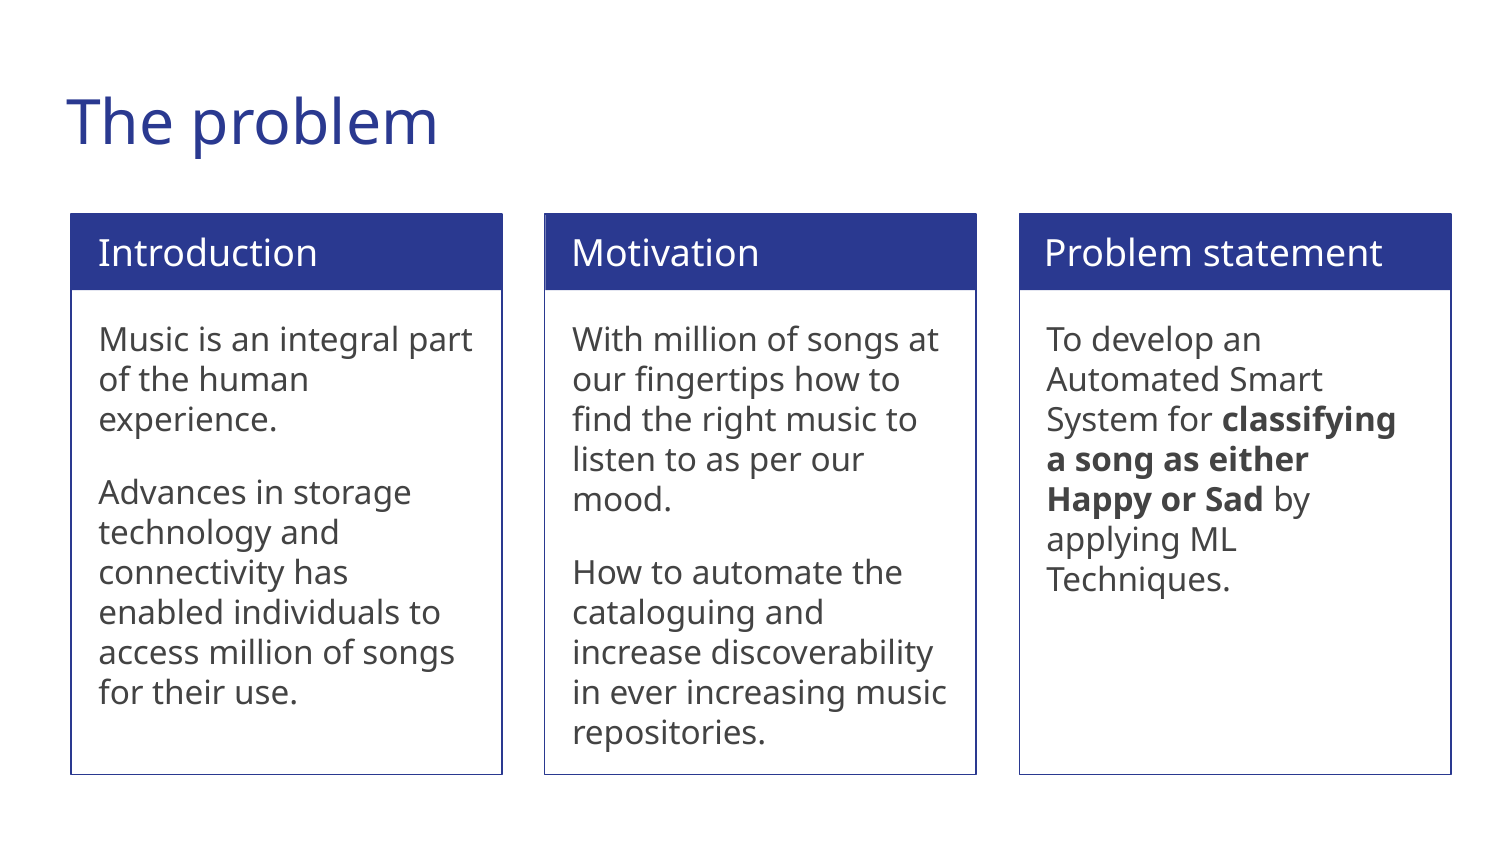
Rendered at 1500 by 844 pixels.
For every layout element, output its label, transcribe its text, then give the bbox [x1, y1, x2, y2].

text_box [1019, 214, 1451, 291]
list Introduction [83, 214, 493, 290]
list Motivation [556, 214, 966, 290]
text_box [72, 215, 501, 291]
list With million of songs at our fingertips how to find the right music to listen to as per our mood. How to automate the cataloguing and increase discoverability in ever increasing music repositories. [557, 303, 964, 762]
text_box [545, 215, 975, 291]
title The problem [51, 67, 1449, 167]
list Problem statement [1028, 214, 1439, 290]
list To develop an Automated Smart System for classifying a song as either Happy or Sad by applying ML Techniques. [1031, 303, 1438, 762]
list Music is an integral part of the human experience. Advances in storage technology and connectivity has enabled individuals to access million of songs for their use. [83, 303, 490, 762]
